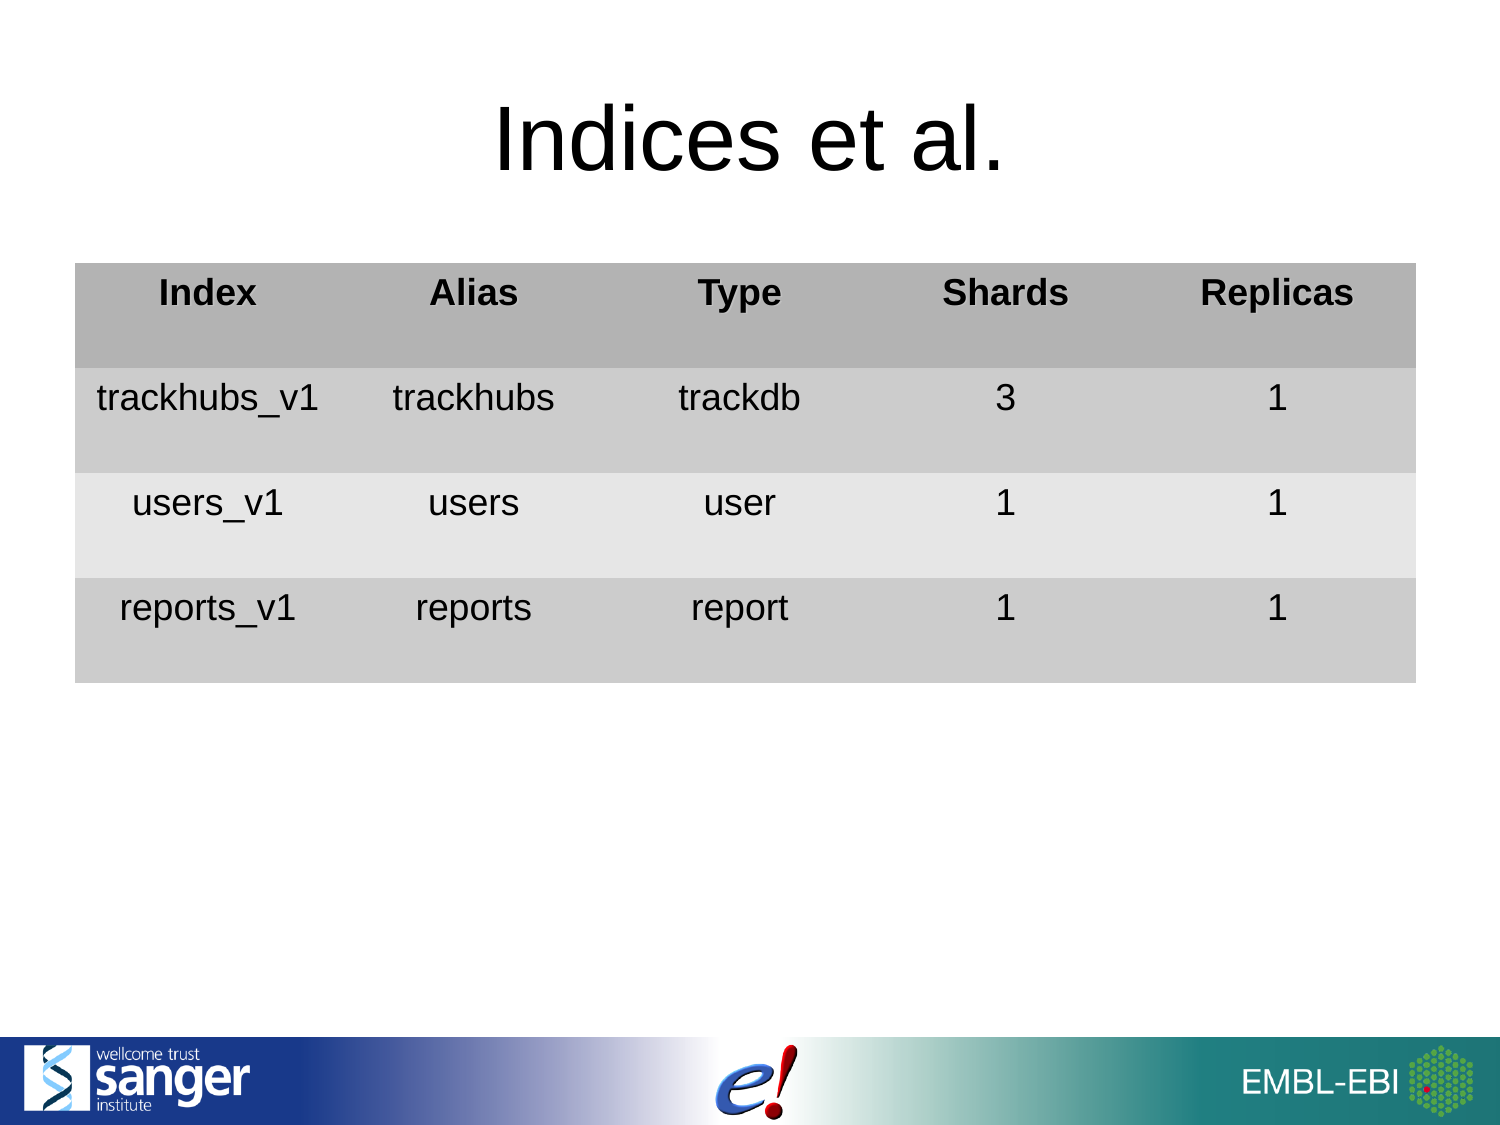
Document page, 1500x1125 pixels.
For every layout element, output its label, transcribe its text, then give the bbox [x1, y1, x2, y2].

table_cell trackdb [607, 368, 873, 473]
table_cell reports_v1 [75, 578, 341, 683]
table_cell 1 [1139, 368, 1416, 473]
table_header Type [607, 263, 873, 368]
picture [0, 1037, 1500, 1125]
table_cell trackhubs_v1 [75, 368, 341, 473]
table_cell 1 [873, 473, 1139, 578]
title Indices et al. [75, 44, 1425, 233]
table_cell users [341, 473, 607, 578]
table_cell report [607, 578, 873, 683]
table_cell trackhubs [341, 368, 607, 473]
table_cell 1 [1139, 473, 1416, 578]
table_cell 1 [1139, 578, 1416, 683]
table_header Replicas [1139, 263, 1416, 368]
table_cell 1 [873, 578, 1139, 683]
table_header Alias [341, 263, 607, 368]
table_cell reports [341, 578, 607, 683]
table_header Shards [873, 263, 1139, 368]
table_cell user [607, 473, 873, 578]
table_header Index [75, 263, 341, 368]
table_cell 3 [873, 368, 1139, 473]
table_cell users_v1 [75, 473, 341, 578]
